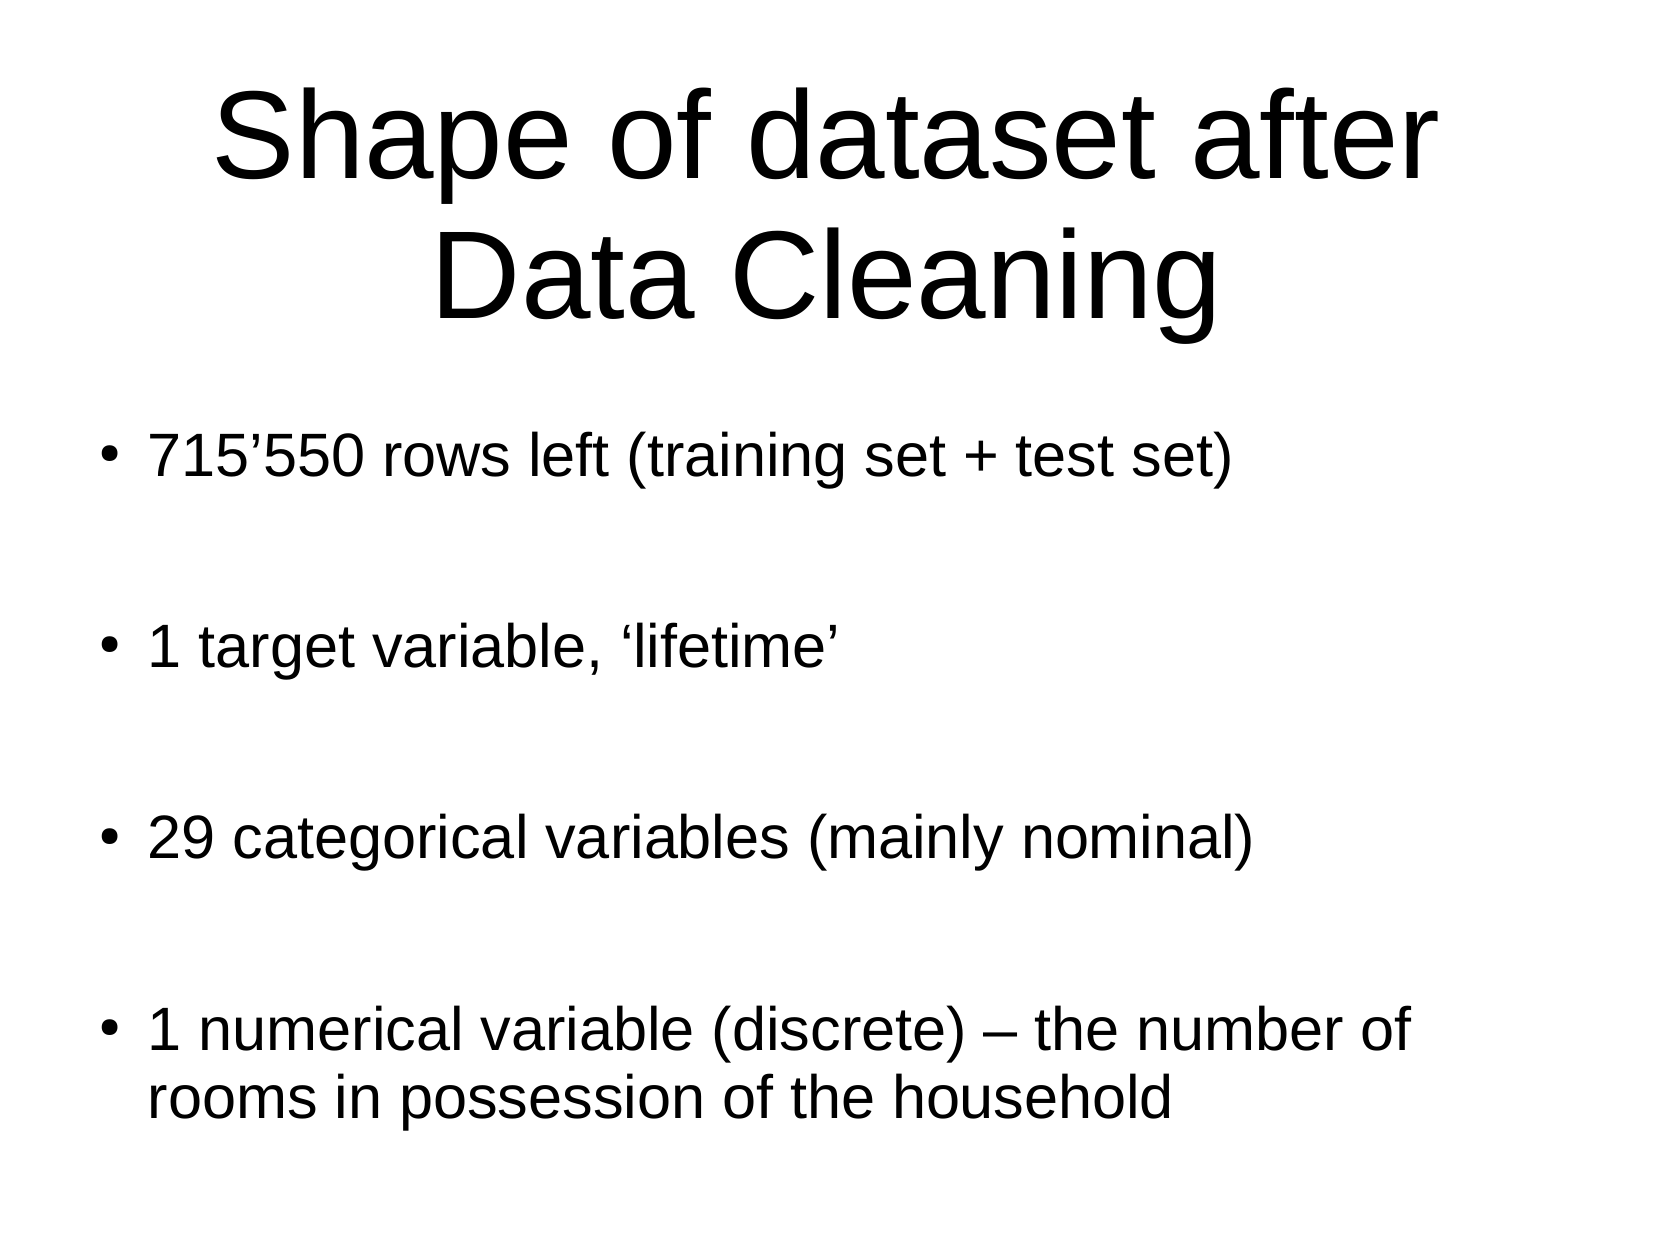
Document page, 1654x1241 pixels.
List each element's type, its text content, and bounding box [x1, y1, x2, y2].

list 715’550 rows left (training set + test set) 1 target variable, ‘lifetime’ 29 categorical variables (mainly nominal) 1 numerical variable (discrete) – the number of rooms in possession of the household [82, 420, 1571, 1141]
title Shape of dataset after Data Cleaning [82, 65, 1571, 346]
